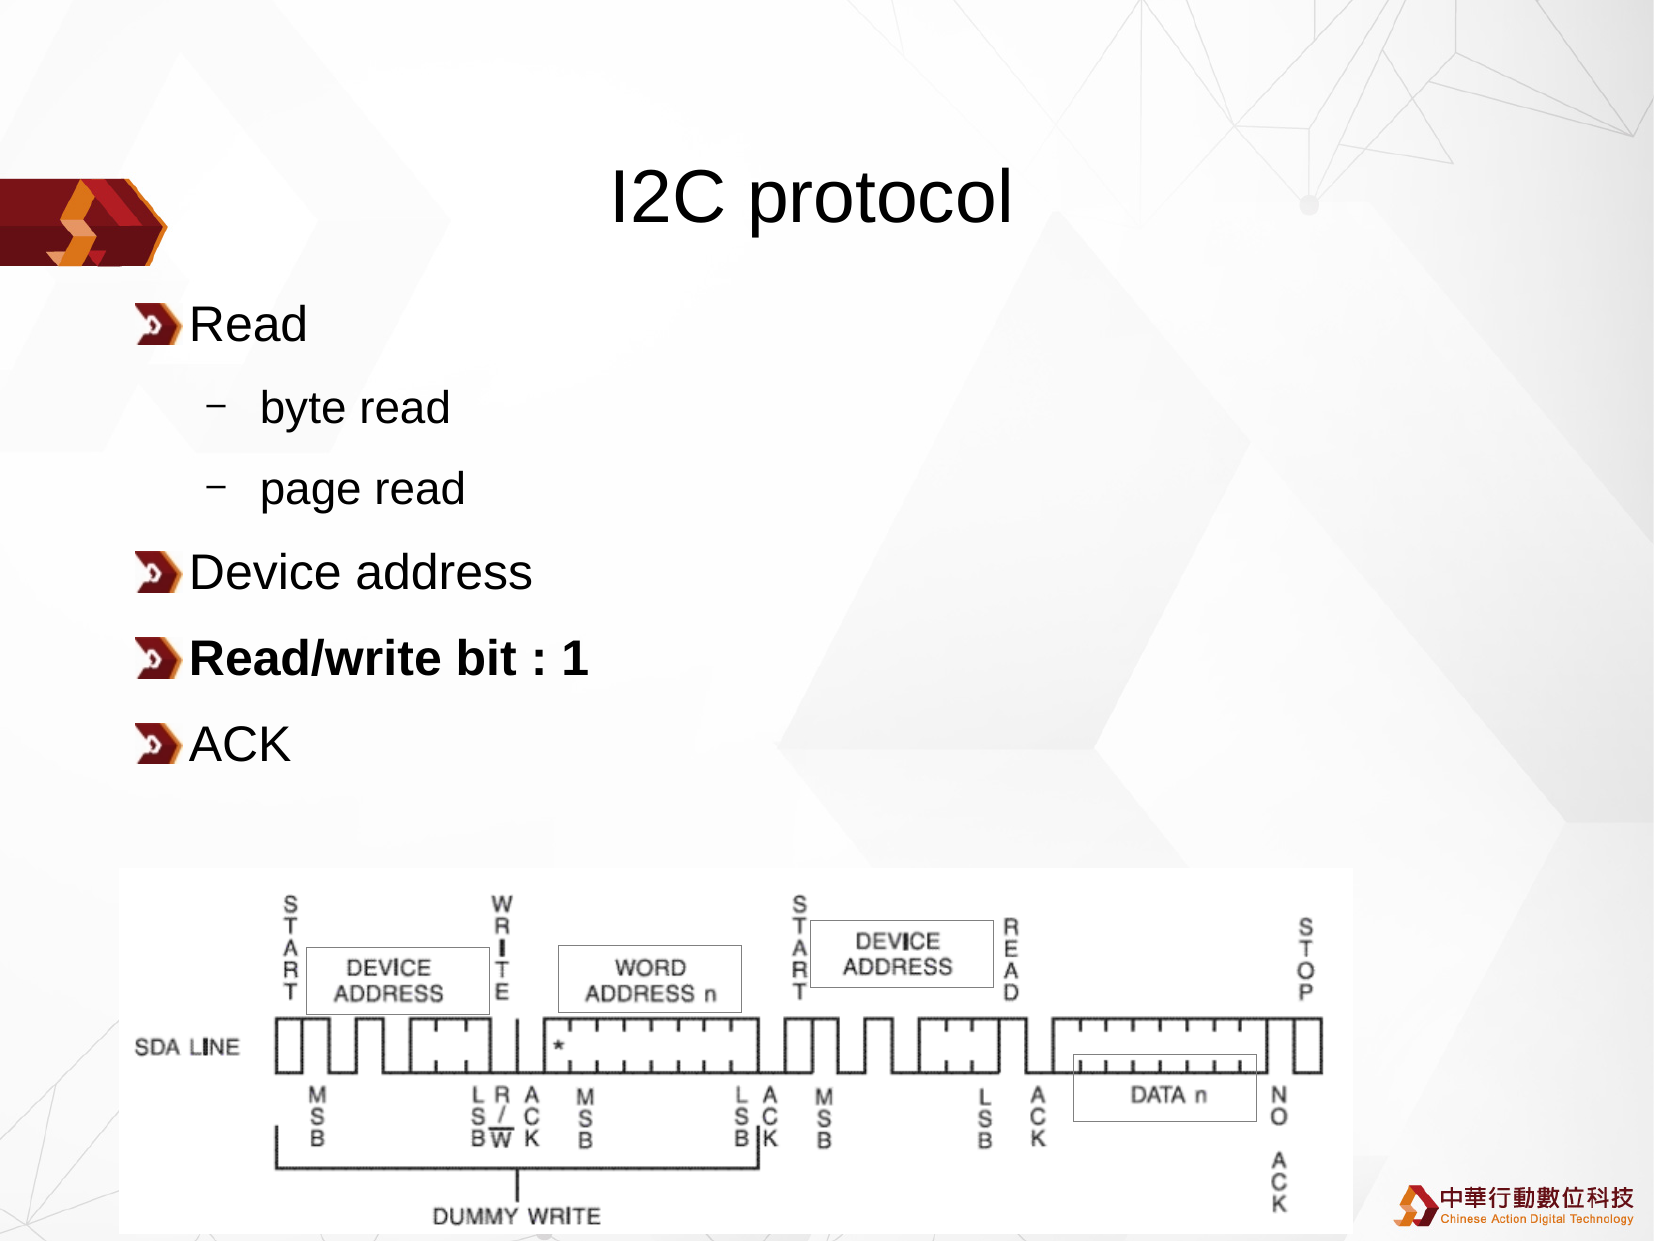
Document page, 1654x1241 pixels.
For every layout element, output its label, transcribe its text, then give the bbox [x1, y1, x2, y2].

title I2C protocol [118, 112, 1506, 281]
picture [0, 0, 1654, 1241]
list Read byte read page read Device address Read/write bit : 1 ACK [118, 296, 1571, 862]
